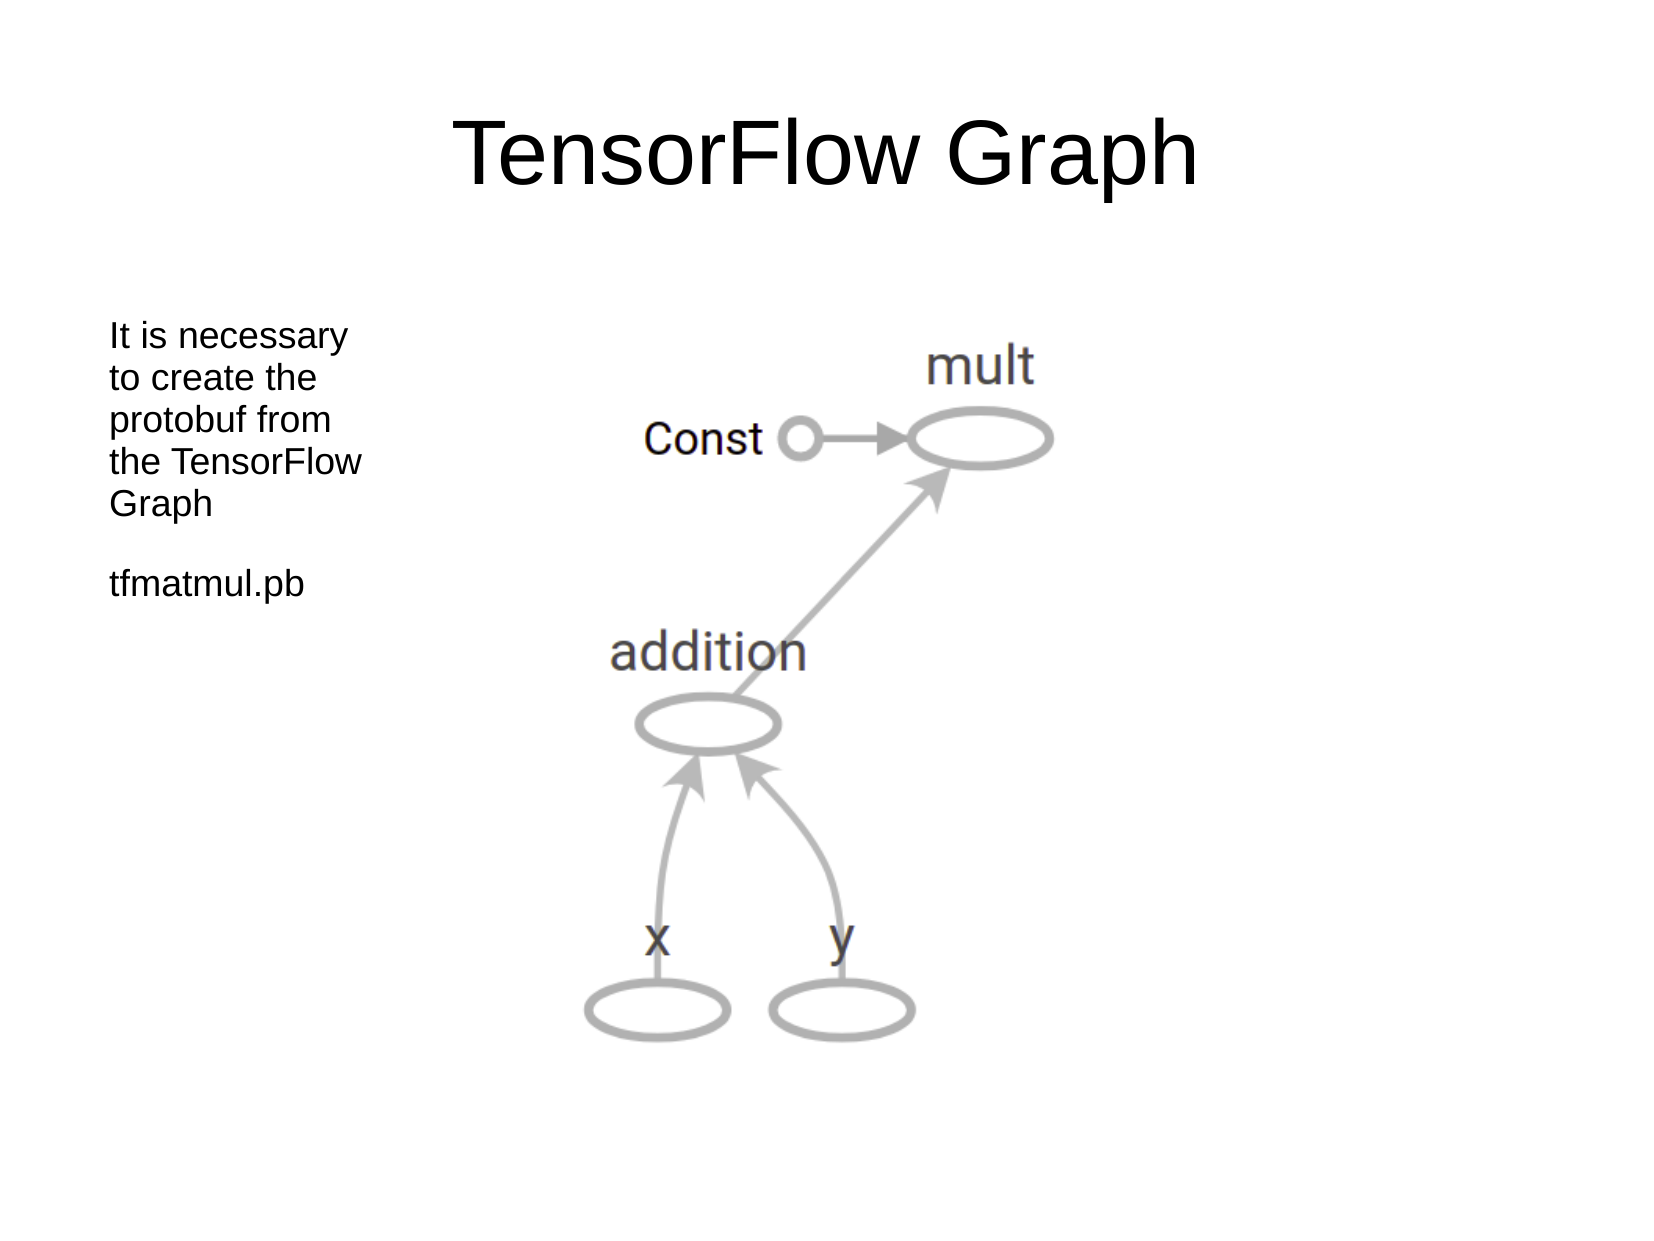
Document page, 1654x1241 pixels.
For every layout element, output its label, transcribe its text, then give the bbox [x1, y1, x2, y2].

text_box It is necessary to create the protobuf from the TensorFlow Graph [94, 307, 402, 532]
picture [475, 300, 1123, 1087]
title TensorFlow Graph [82, 49, 1571, 257]
text_box tfmatmul.pb [94, 555, 378, 612]
